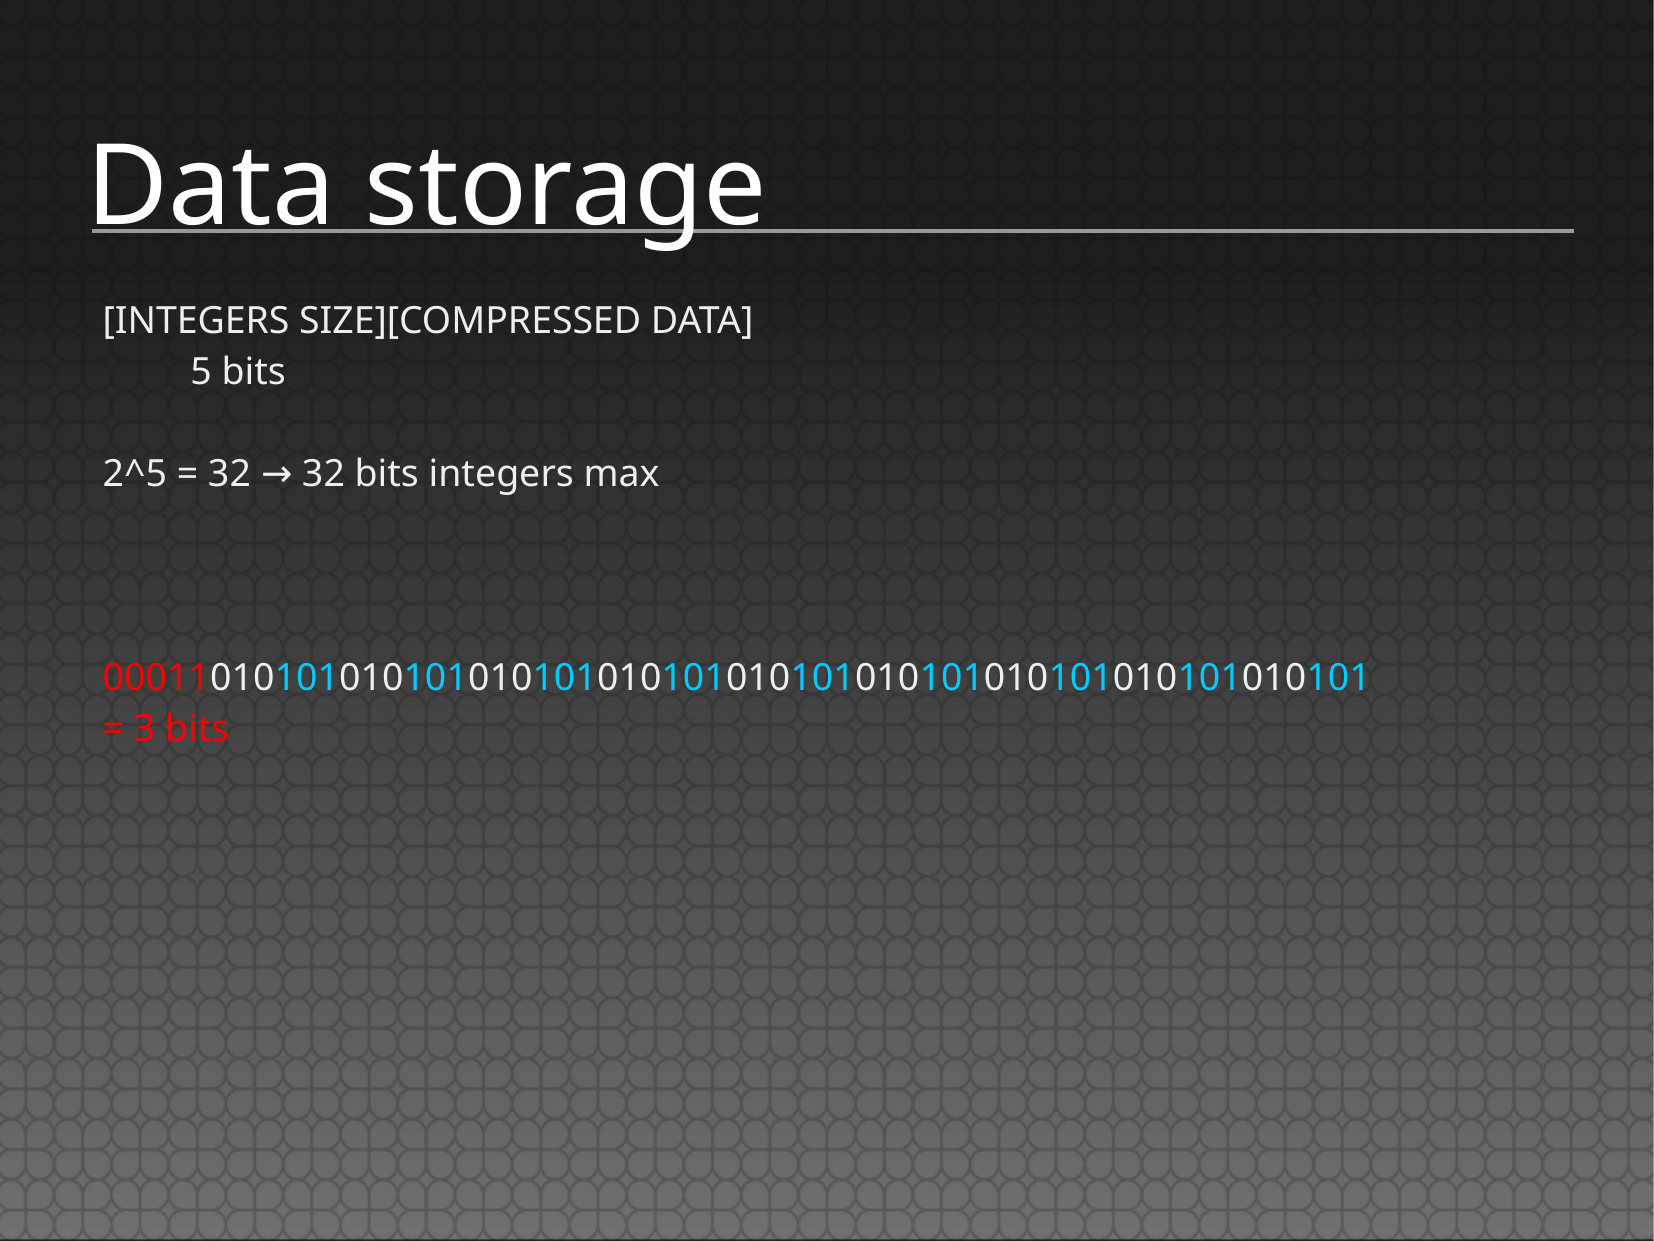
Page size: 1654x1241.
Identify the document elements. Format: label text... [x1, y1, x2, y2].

text_box [INTEGERS SIZE][COMPRESSED DATA] 5 bits 2^5 = 32 → 32 bits integers max 00011010101010101010101010101010101010101010101010101010101 = 3 bits [87, 285, 1520, 693]
title Data storage [86, 112, 1576, 249]
picture [0, 0, 1654, 1241]
